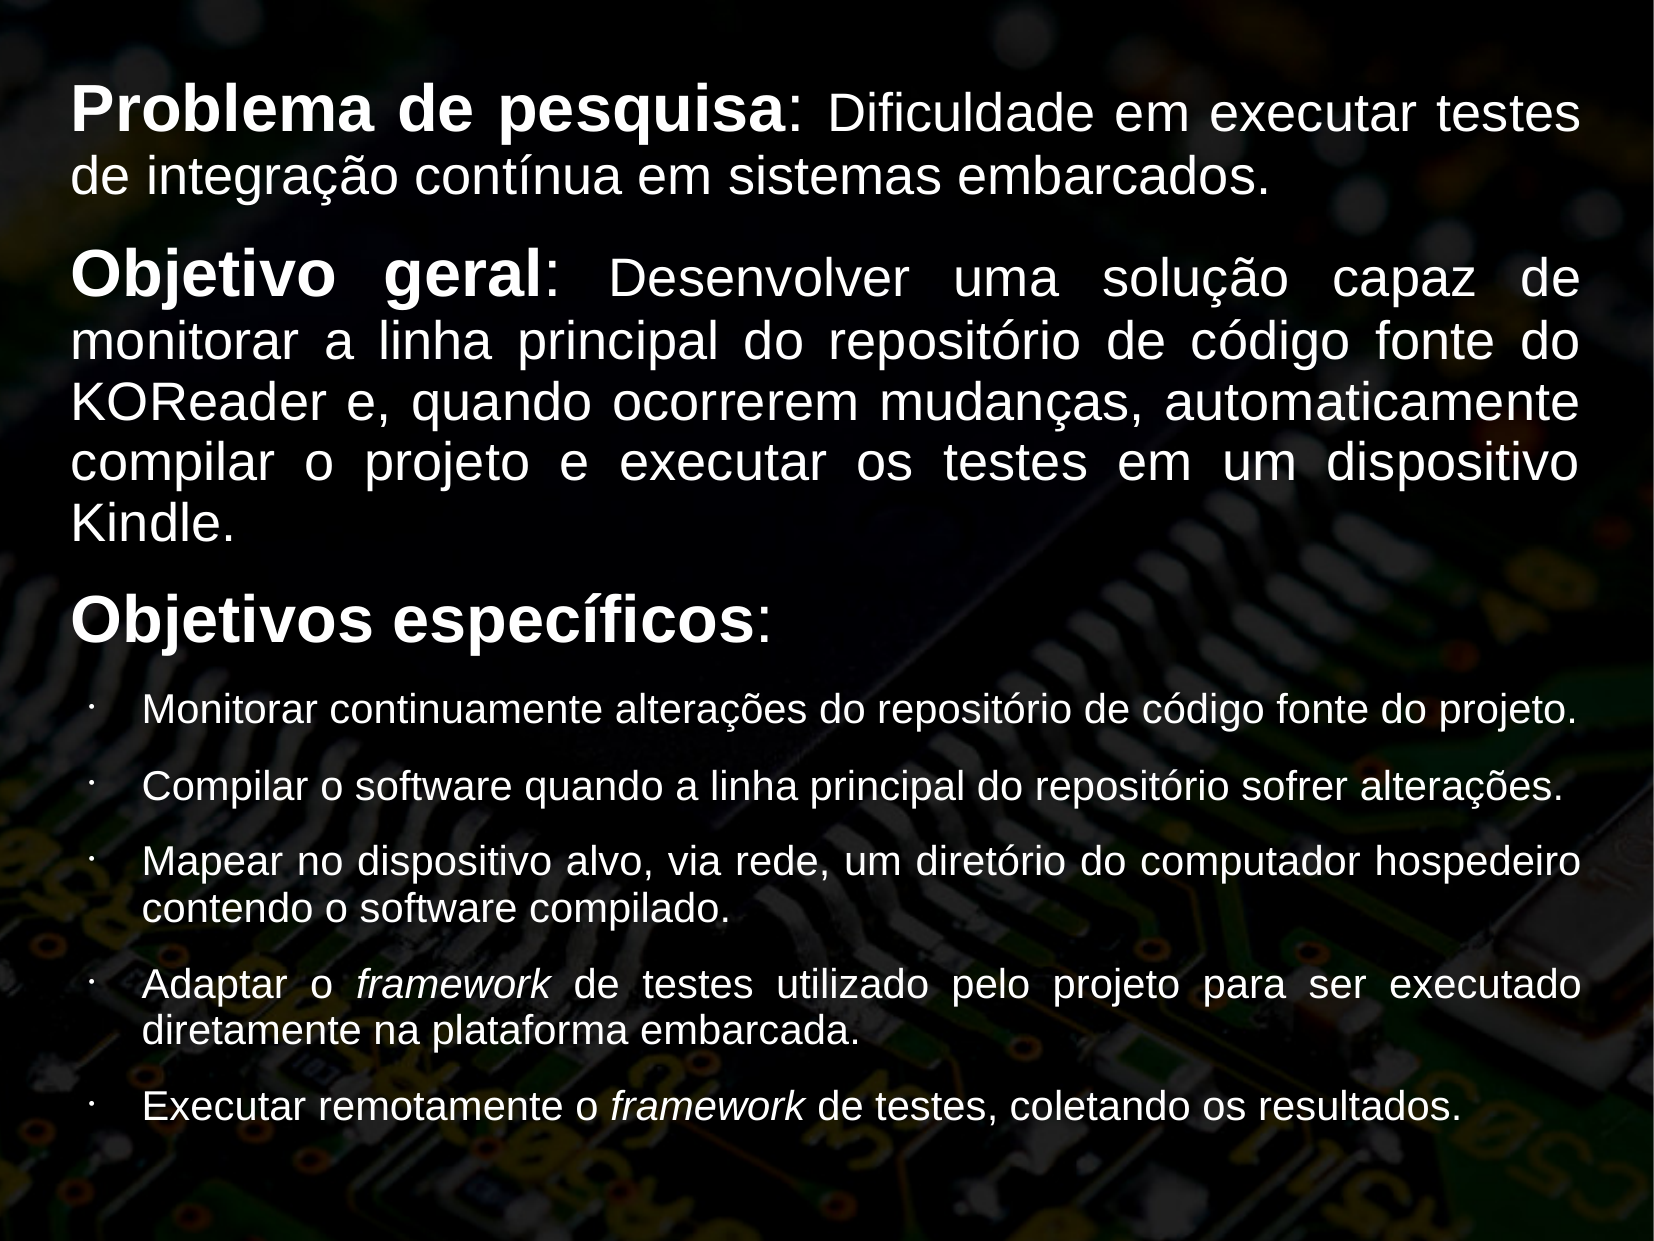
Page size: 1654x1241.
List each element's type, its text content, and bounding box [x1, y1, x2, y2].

picture [0, 0, 1654, 1241]
list Problema de pesquisa: Dificuldade em executar testes de integração contínua em sistemas embarcados. Objetivo geral: Desenvolver uma solução capaz de monitorar a linha principal do repositório de código fonte do KOReader e, quando ocorrerem mudanças, automaticamente compilar o projeto e executar os testes em um dispositivo Kindle. Objetivos específicos: Monitorar continuamente alterações do repositório de código fonte do projeto. Compilar o software quando a linha principal do repositório sofrer alterações. Mapear no dispositivo alvo, via rede, um diretório do computador hospedeiro contendo o software compilado. Adaptar o framework de testes utilizado pelo projeto para ser executado diretamente na plataforma embarcada. Executar remotamente o framework de testes, coletando os resultados. [70, 70, 1583, 1193]
